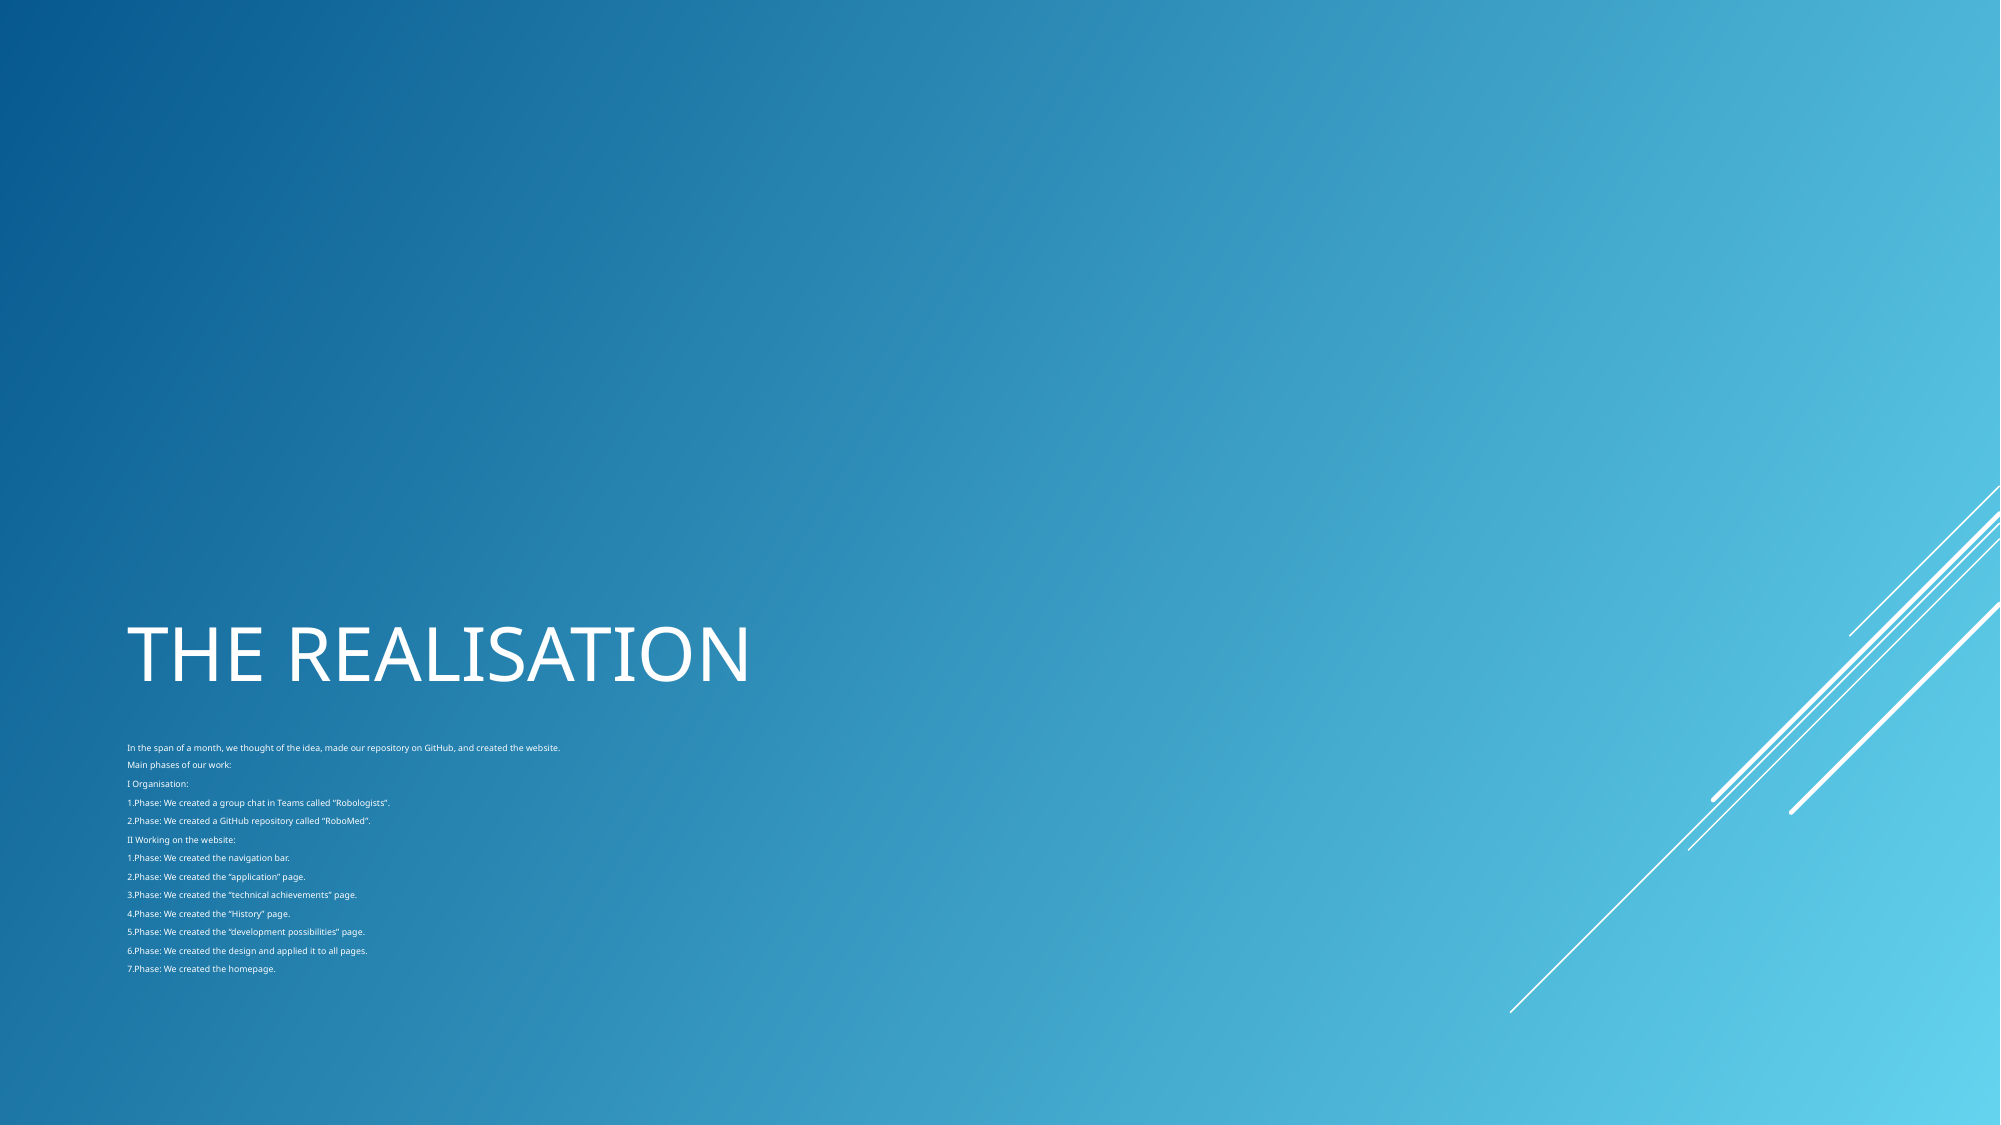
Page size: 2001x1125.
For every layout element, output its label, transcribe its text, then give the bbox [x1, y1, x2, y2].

list In the span of a month, we thought of the idea, made our repository on GitHub, and created the website. Main phases of our work: I Organisation: 1.Phase: We created a group chat in Teams called “Robologists”. 2.Phase: We created a GitHub repository called “RoboMed”. II Working on the website: 1.Phase: We created the navigation bar. 2.Phase: We created the “application” page. 3.Phase: We created the “technical achievements” page. 4.Phase: We created the “History” page. 5.Phase: We created the “development possibilities” page. 6.Phase: We created the design and applied it to all pages. 7.Phase: We created the homepage. [112, 163, 1942, 1125]
title The realisation [112, 35, 1942, 142]
